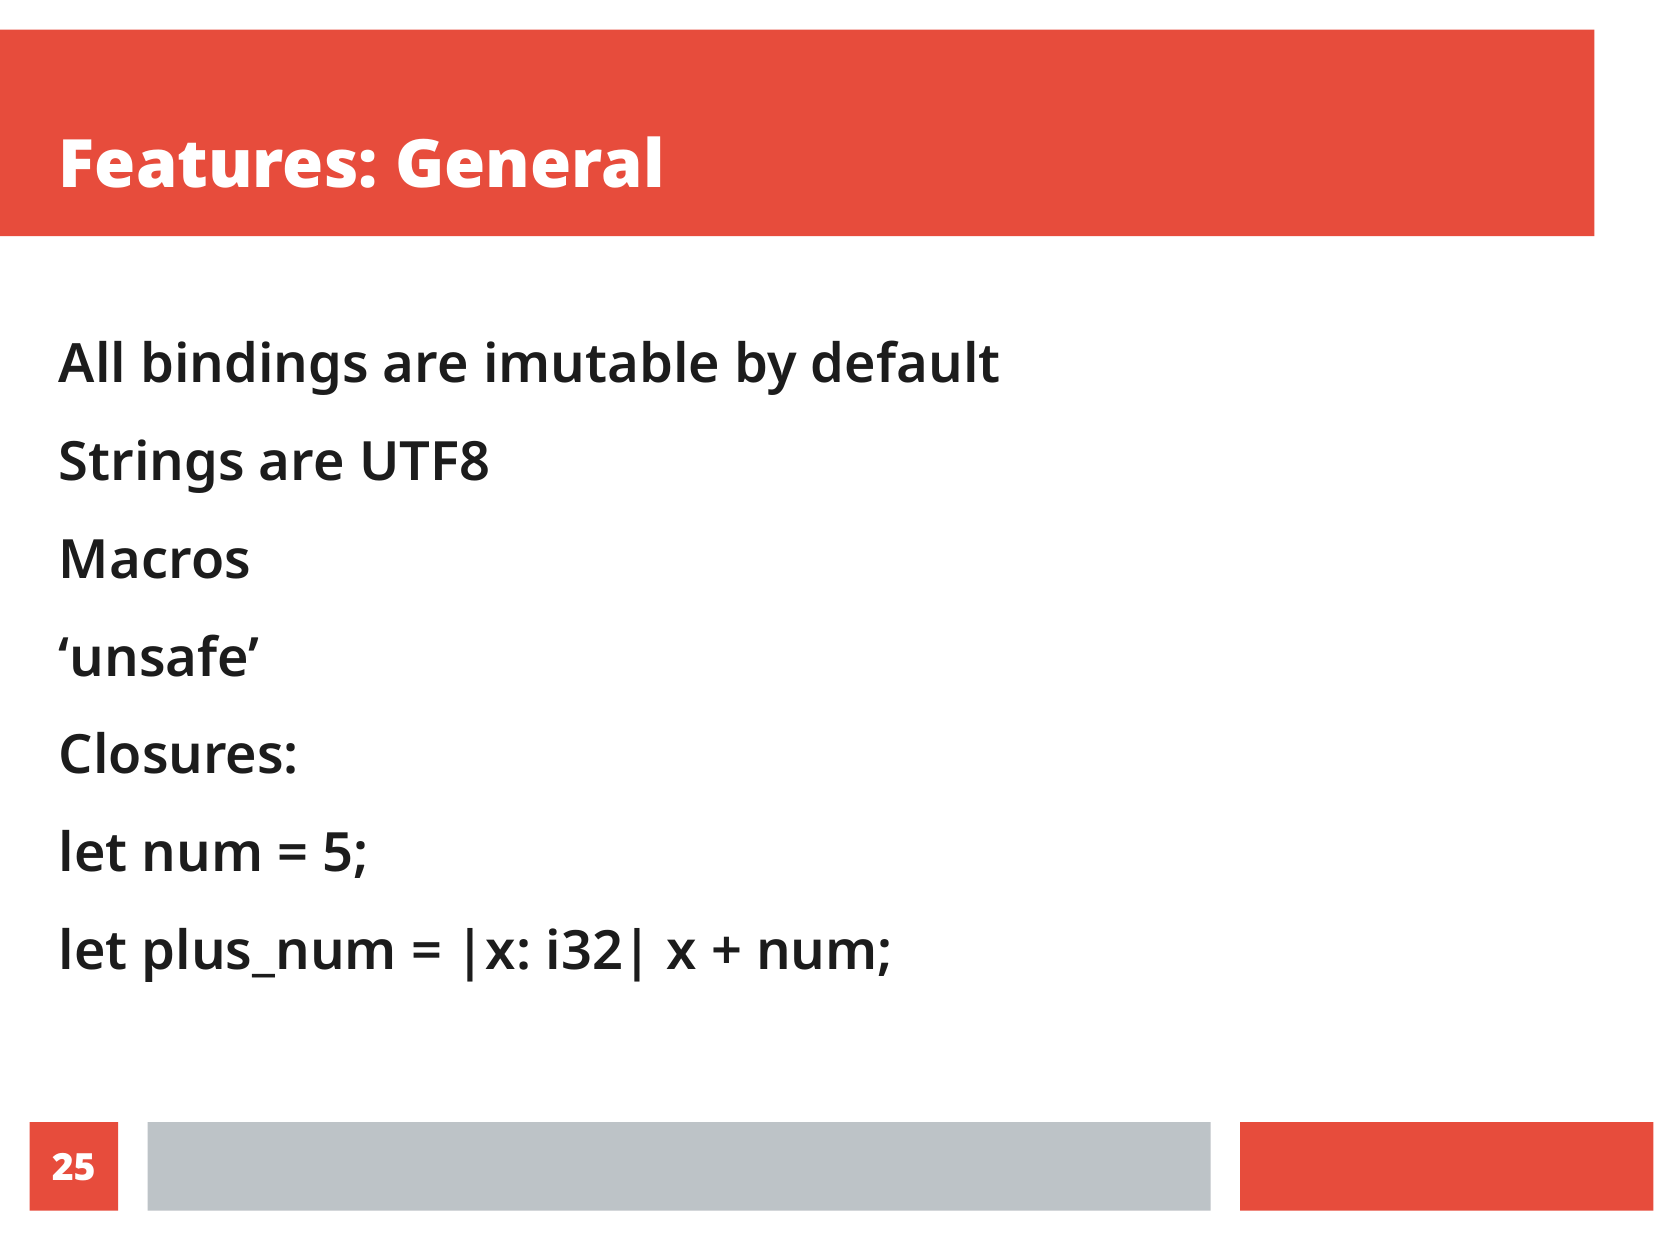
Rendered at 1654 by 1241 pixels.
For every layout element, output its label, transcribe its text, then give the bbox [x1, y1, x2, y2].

title Features: General [59, 59, 1595, 207]
list All bindings are imutable by default Strings are UTF8 Macros ‘unsafe’ Closures: let num = 5; let plus_num = |x: i32| x + num; [59, 324, 1565, 1093]
